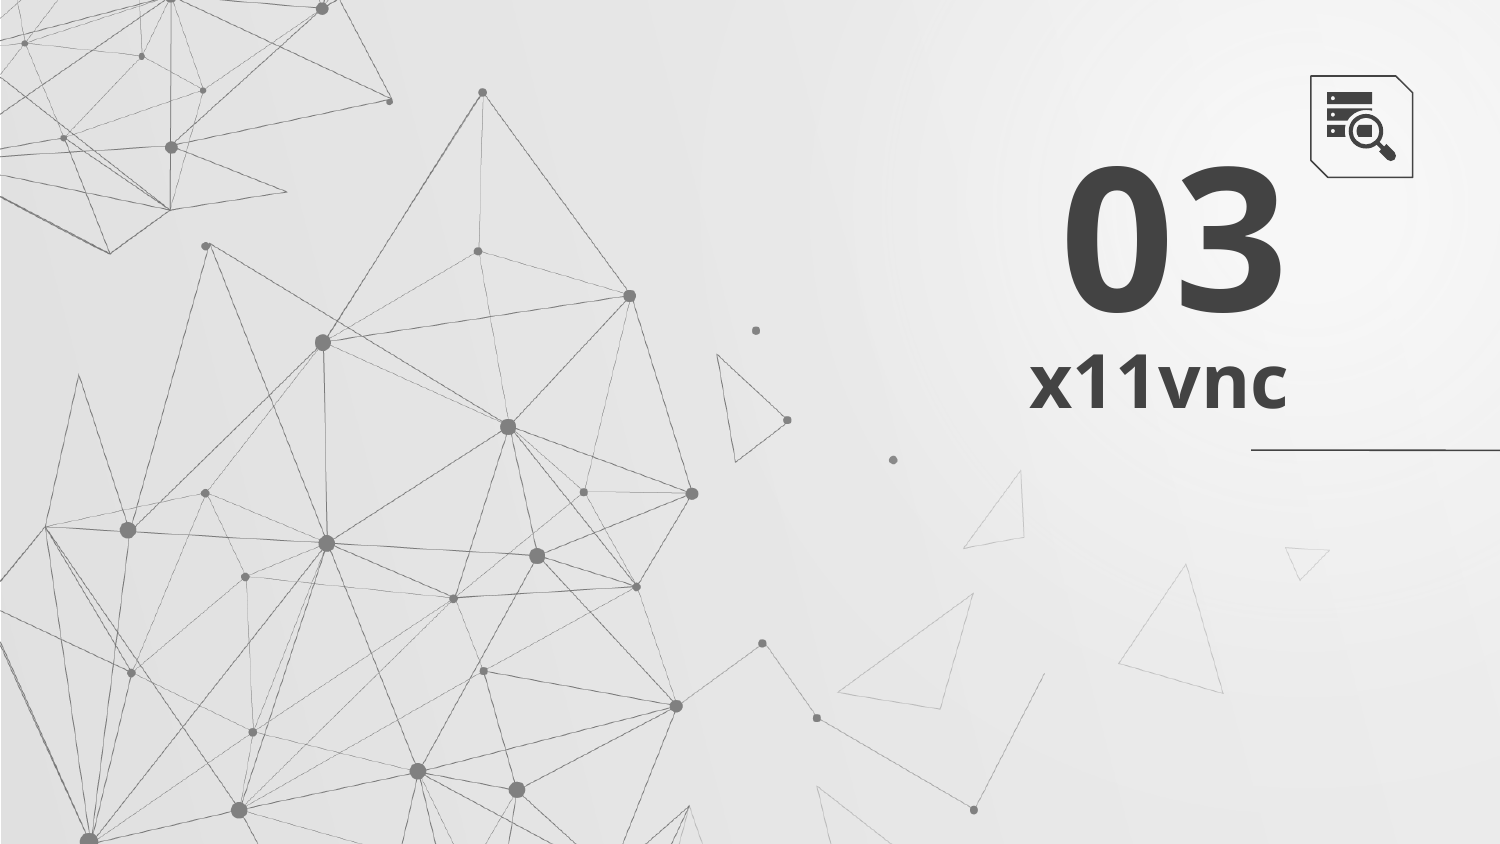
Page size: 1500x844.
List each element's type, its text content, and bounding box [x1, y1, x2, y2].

title 03 [815, 169, 1305, 294]
text_box [1327, 92, 1373, 105]
text_box [1327, 124, 1346, 137]
text_box [1348, 113, 1396, 162]
title x11vnc [451, 220, 1305, 537]
text_box [1327, 108, 1373, 121]
picture [0, 0, 1500, 844]
